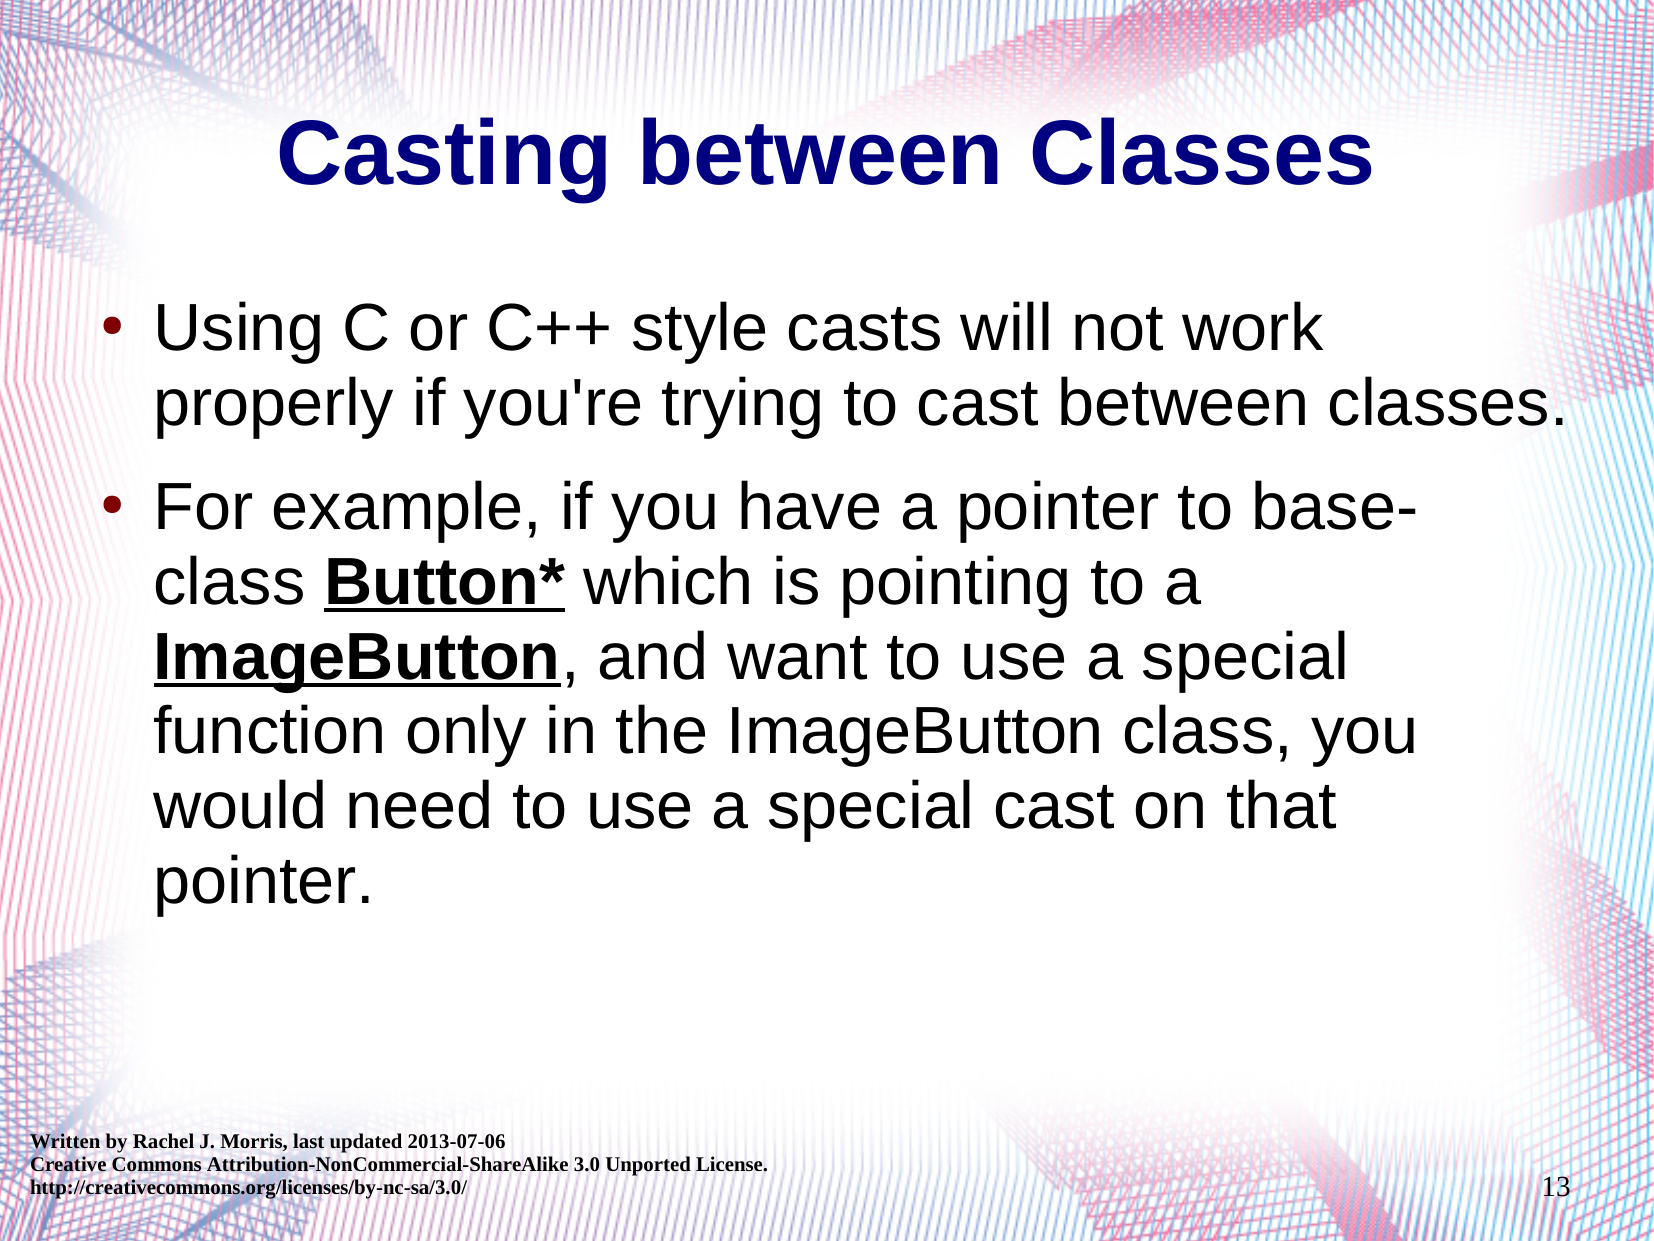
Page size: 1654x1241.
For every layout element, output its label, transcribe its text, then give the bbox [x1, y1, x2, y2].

picture [0, 0, 1654, 1241]
title Casting between Classes [82, 49, 1571, 257]
list Using C or C++ style casts will not work properly if you're trying to cast between classes. For example, if you have a pointer to base-class Button* which is pointing to a ImageButton, and want to use a special function only in the ImageButton class, you would need to use a special cast on that pointer. [82, 290, 1571, 1010]
